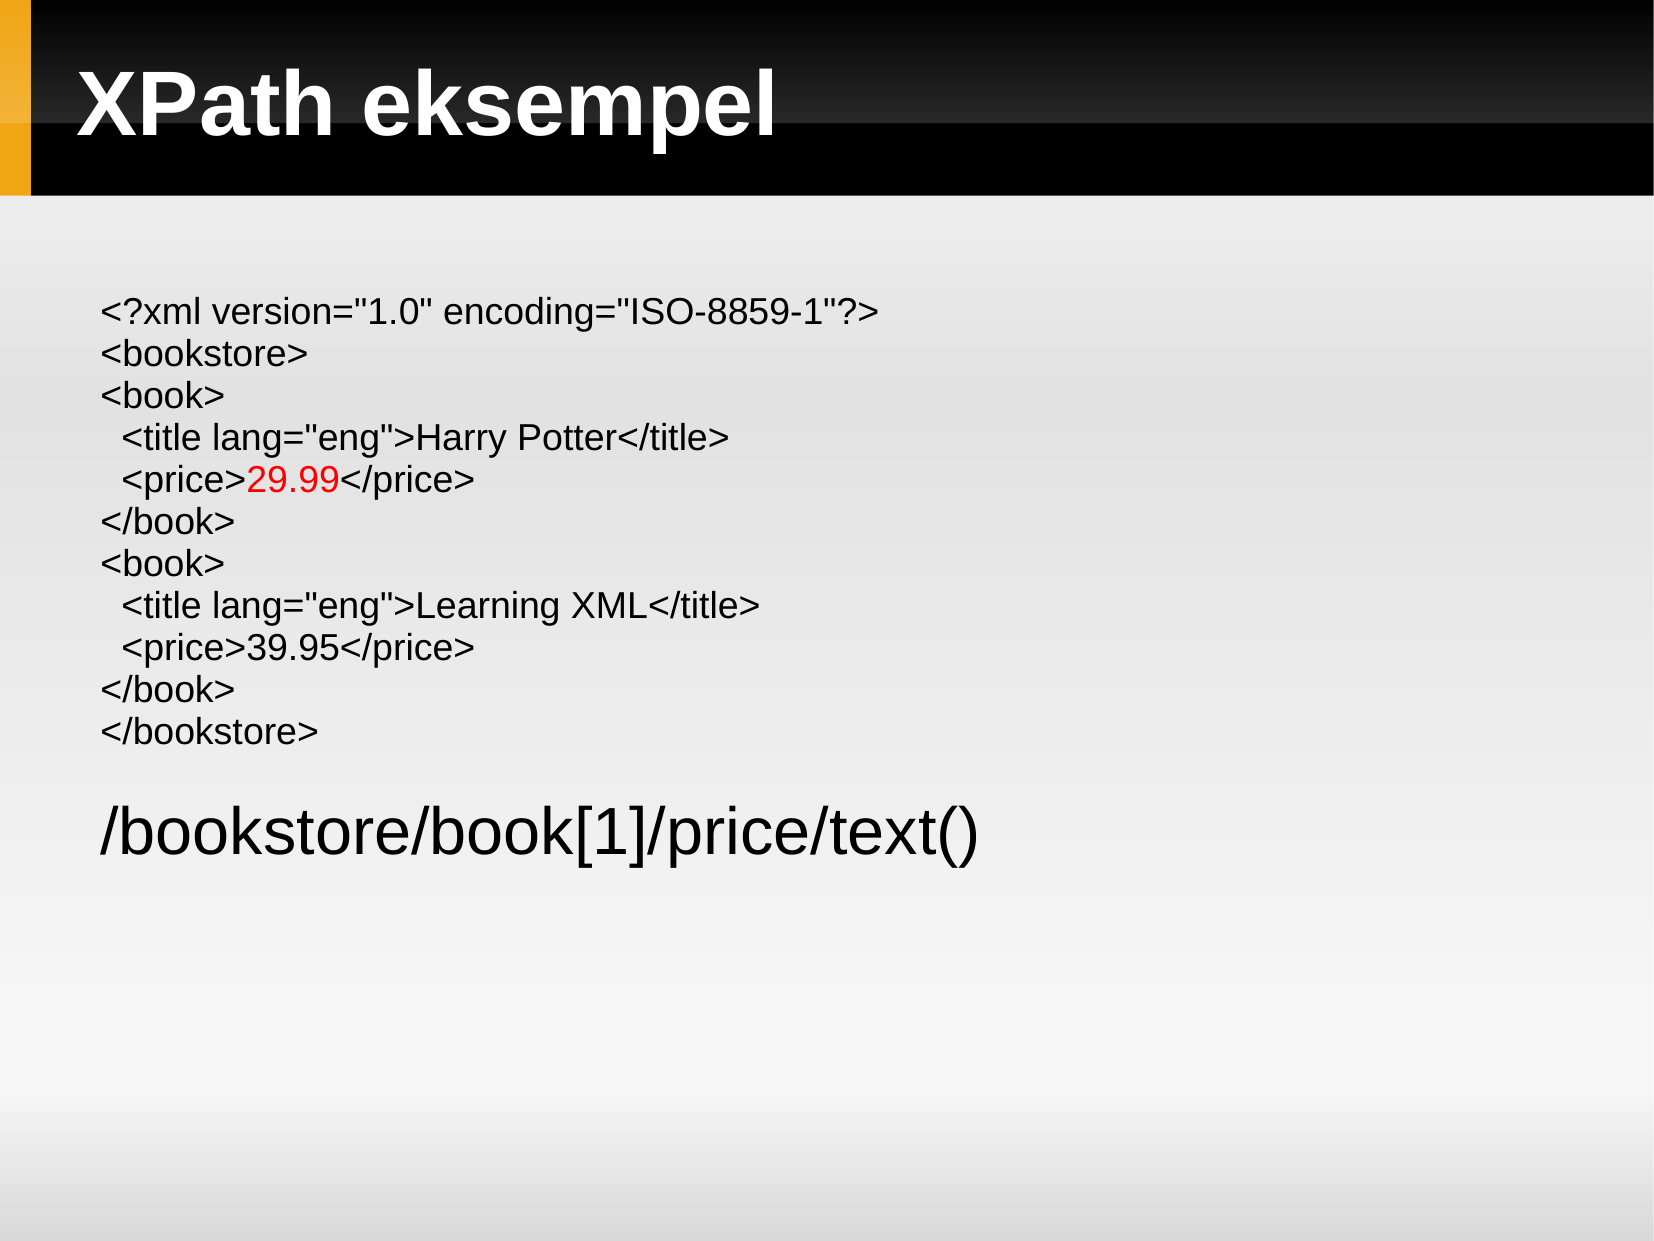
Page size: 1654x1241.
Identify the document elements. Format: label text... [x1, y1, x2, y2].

picture [0, 0, 1654, 1241]
list <?xml version="1.0" encoding="ISO-8859-1"?> <bookstore> <book> <title lang="eng">Harry Potter</title> <price>29.99</price> </book> <book> <title lang="eng">Learning XML</title> <price>39.95</price> </book> </bookstore> /bookstore/book[1]/price/text() [82, 290, 1571, 1094]
title XPath eksempel [76, 7, 1565, 200]
